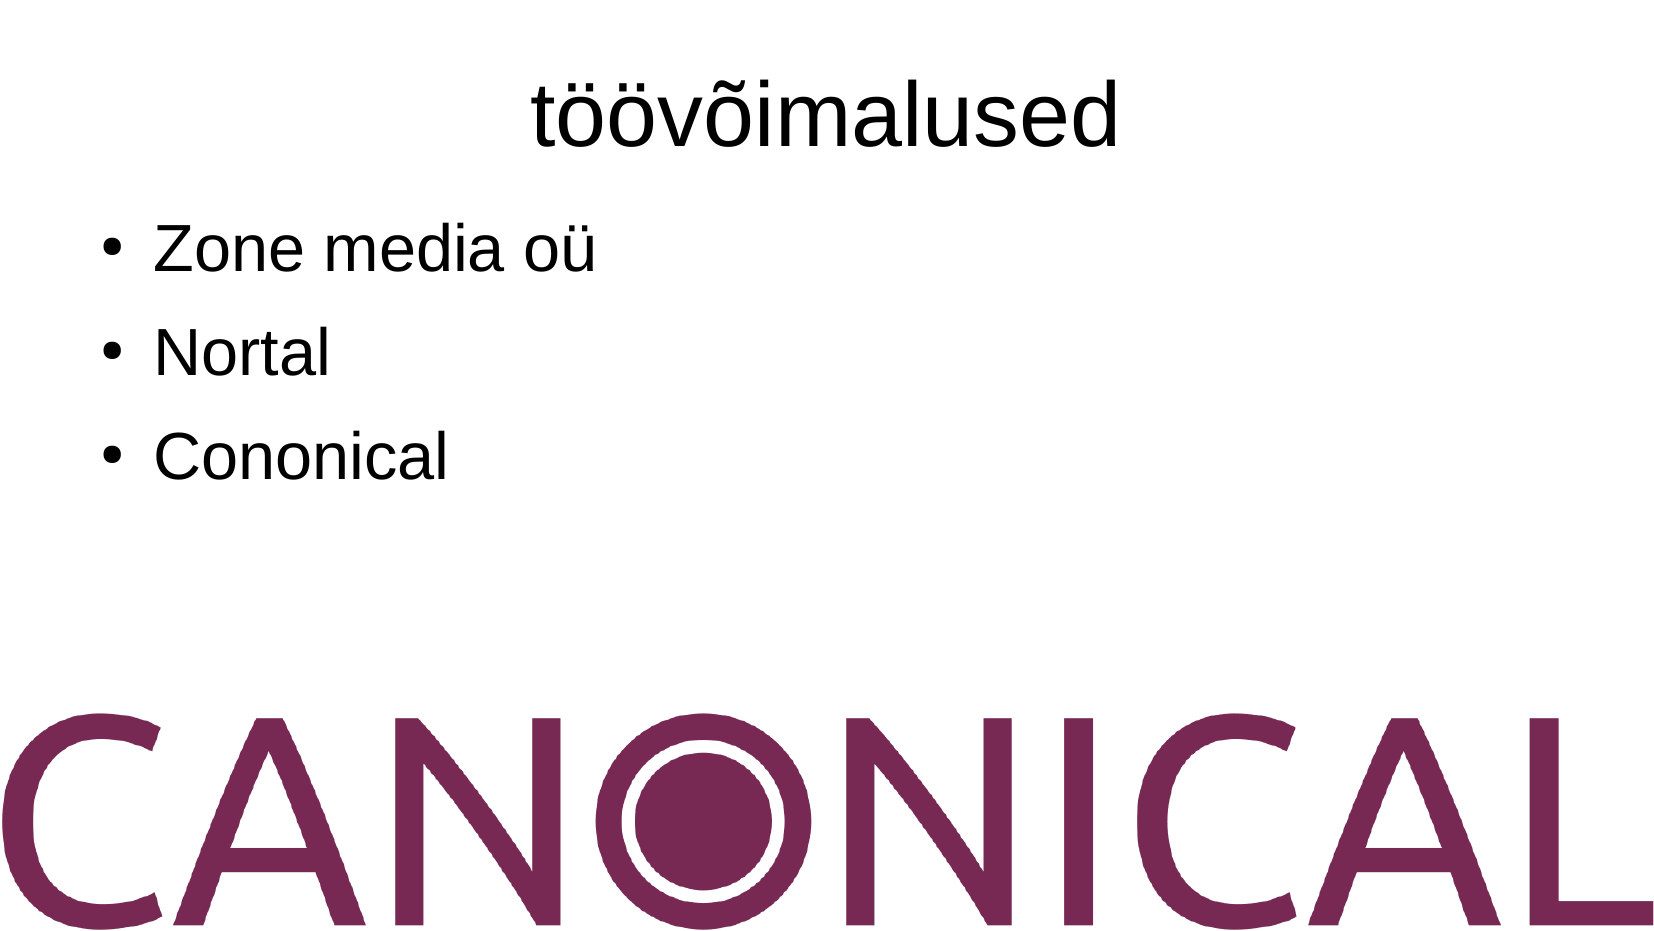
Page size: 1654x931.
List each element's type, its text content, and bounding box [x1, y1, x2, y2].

list Zone media oü Nortal Cononical [82, 210, 684, 624]
picture [0, 711, 1654, 931]
title töövõimalused [82, 37, 1571, 193]
